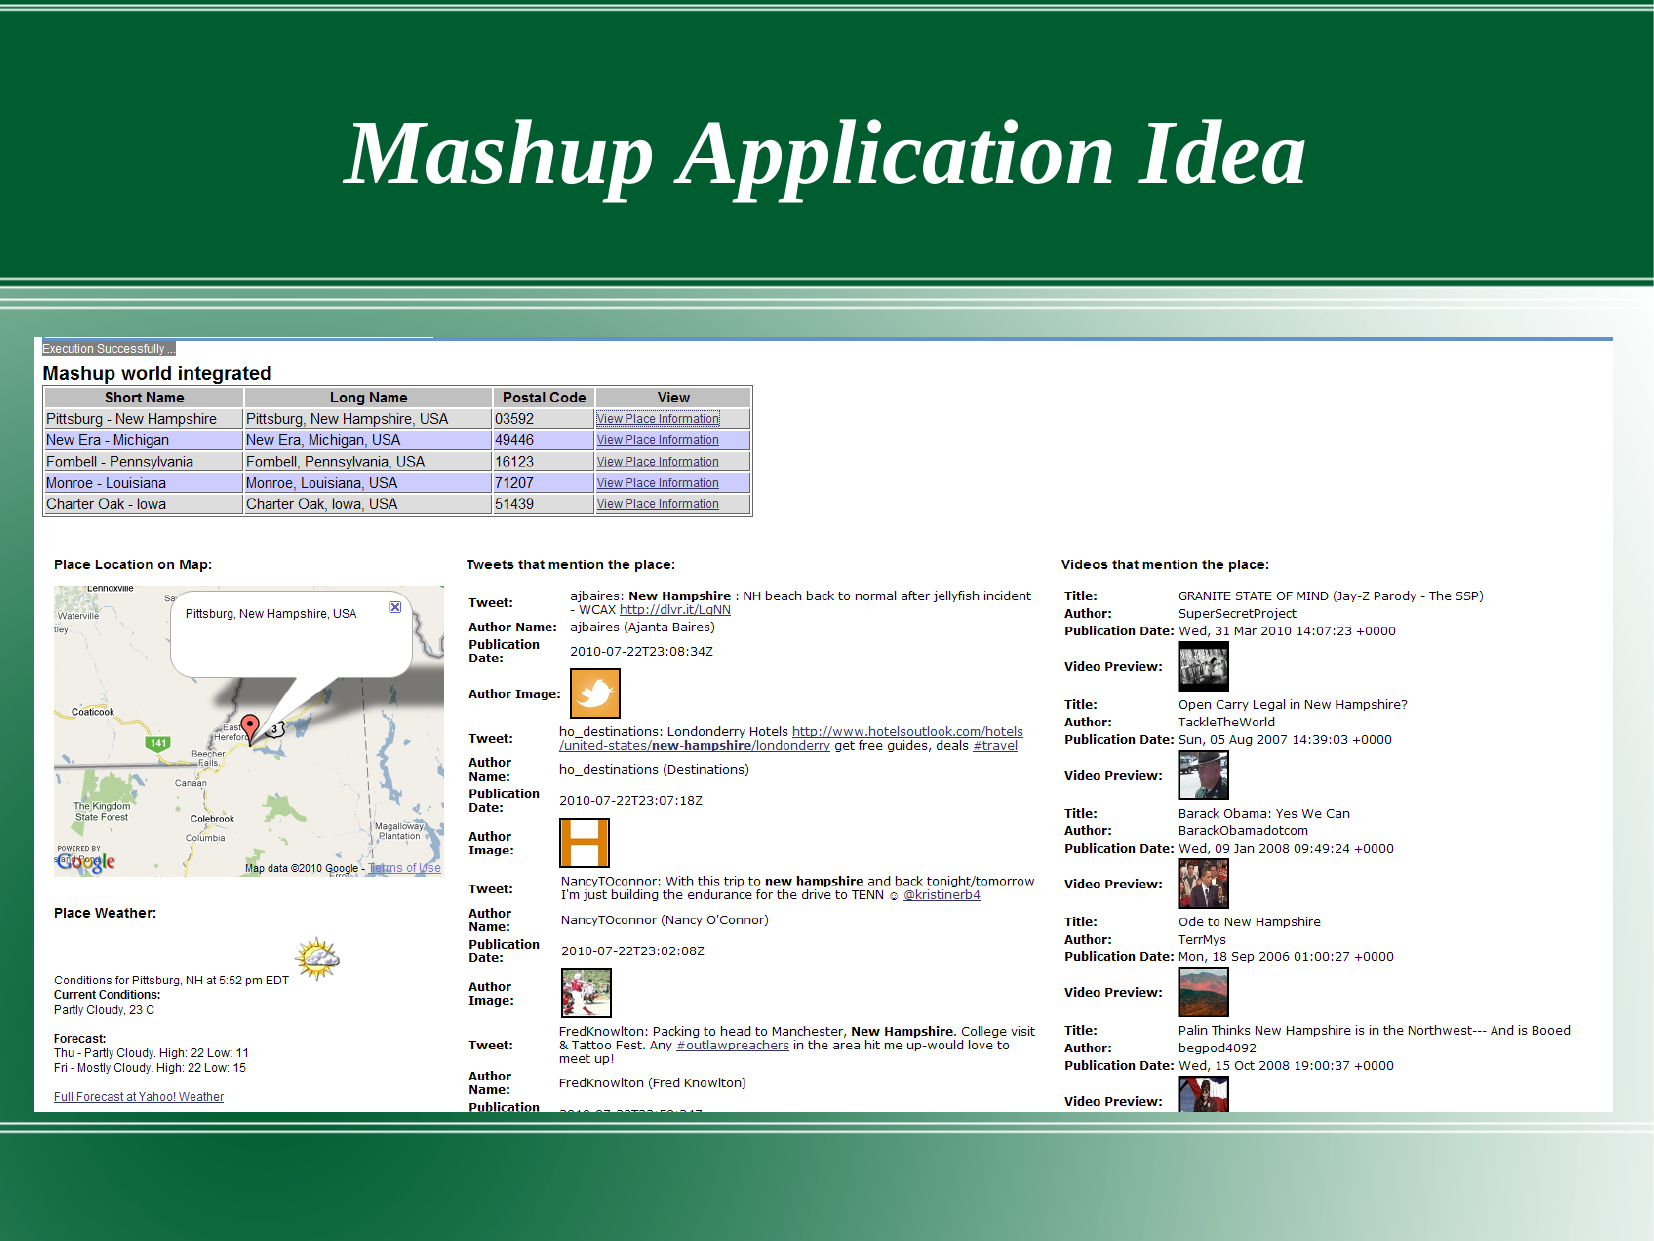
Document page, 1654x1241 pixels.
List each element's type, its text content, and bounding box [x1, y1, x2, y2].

title Mashup Application Idea [82, 56, 1571, 250]
picture [0, 0, 1654, 1241]
